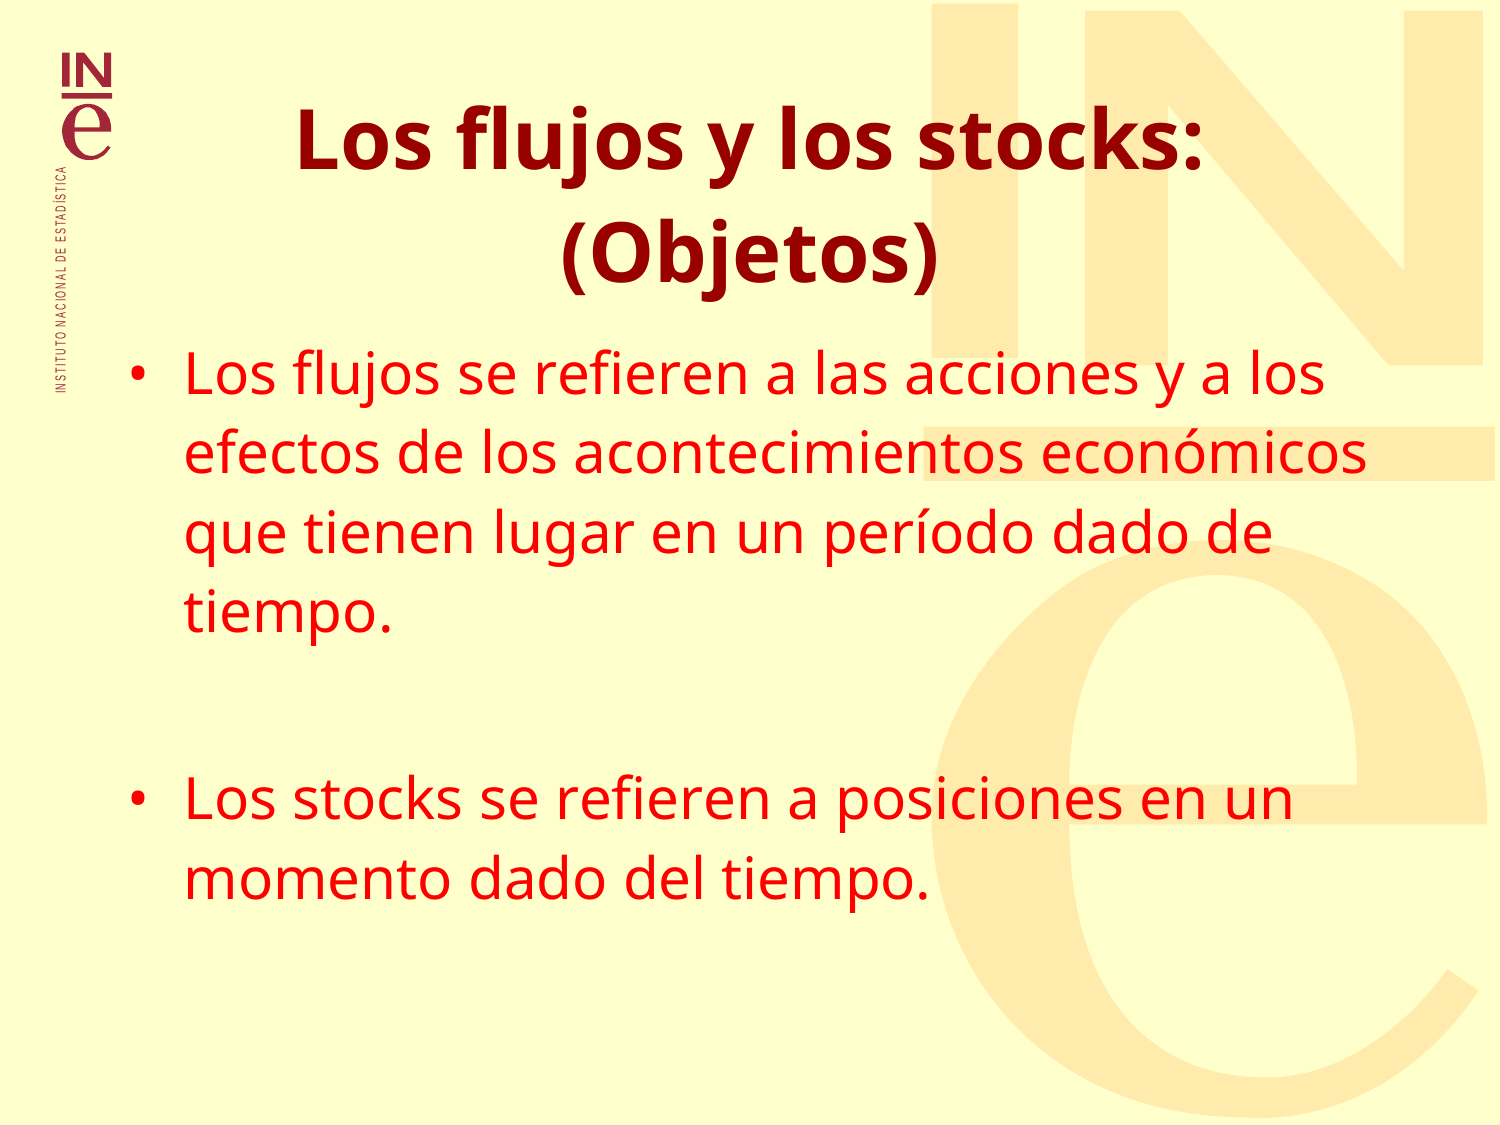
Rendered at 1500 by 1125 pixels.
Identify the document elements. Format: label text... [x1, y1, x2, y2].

title Los flujos y los stocks: (Objetos) [112, 86, 1388, 302]
list Los flujos se refieren a las acciones y a los efectos de los acontecimientos económicos que tienen lugar en un período dado de tiempo. Los stocks se refieren a posiciones en un momento dado del tiempo. [112, 324, 1388, 1001]
